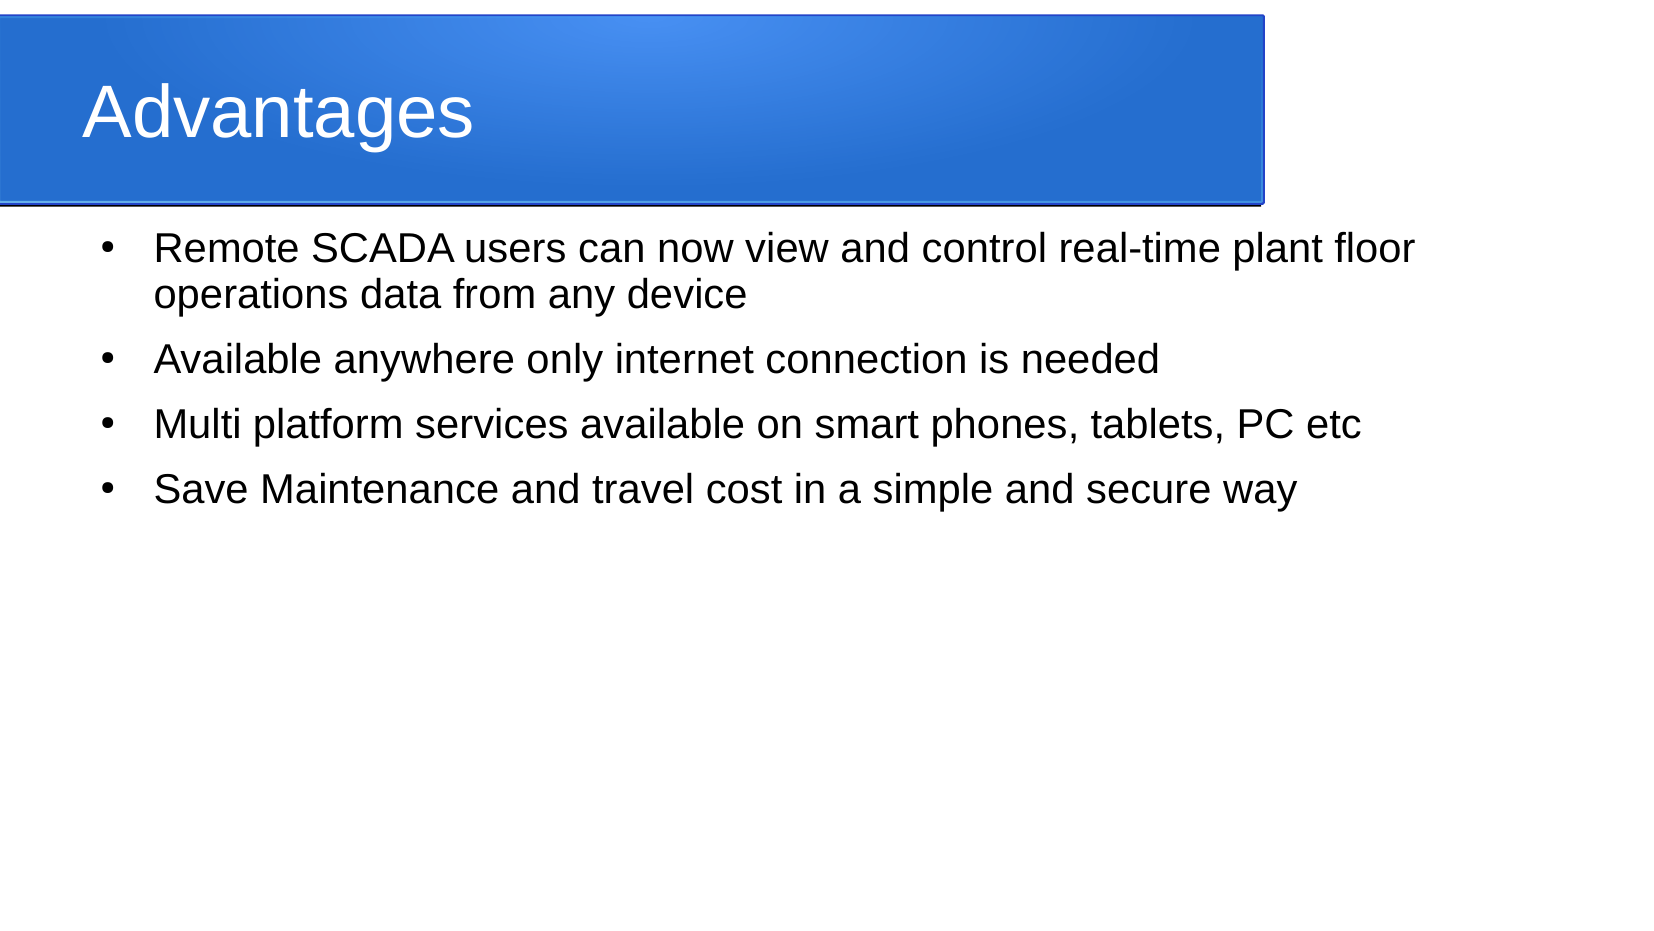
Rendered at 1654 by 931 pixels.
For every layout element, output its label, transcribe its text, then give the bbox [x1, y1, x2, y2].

title Advantages [82, 35, 1235, 189]
list Remote SCADA users can now view and control real-time plant floor operations data from any device Available anywhere only internet connection is needed Multi platform services available on smart phones, tablets, PC etc Save Maintenance and travel cost in a simple and secure way [82, 224, 1418, 863]
